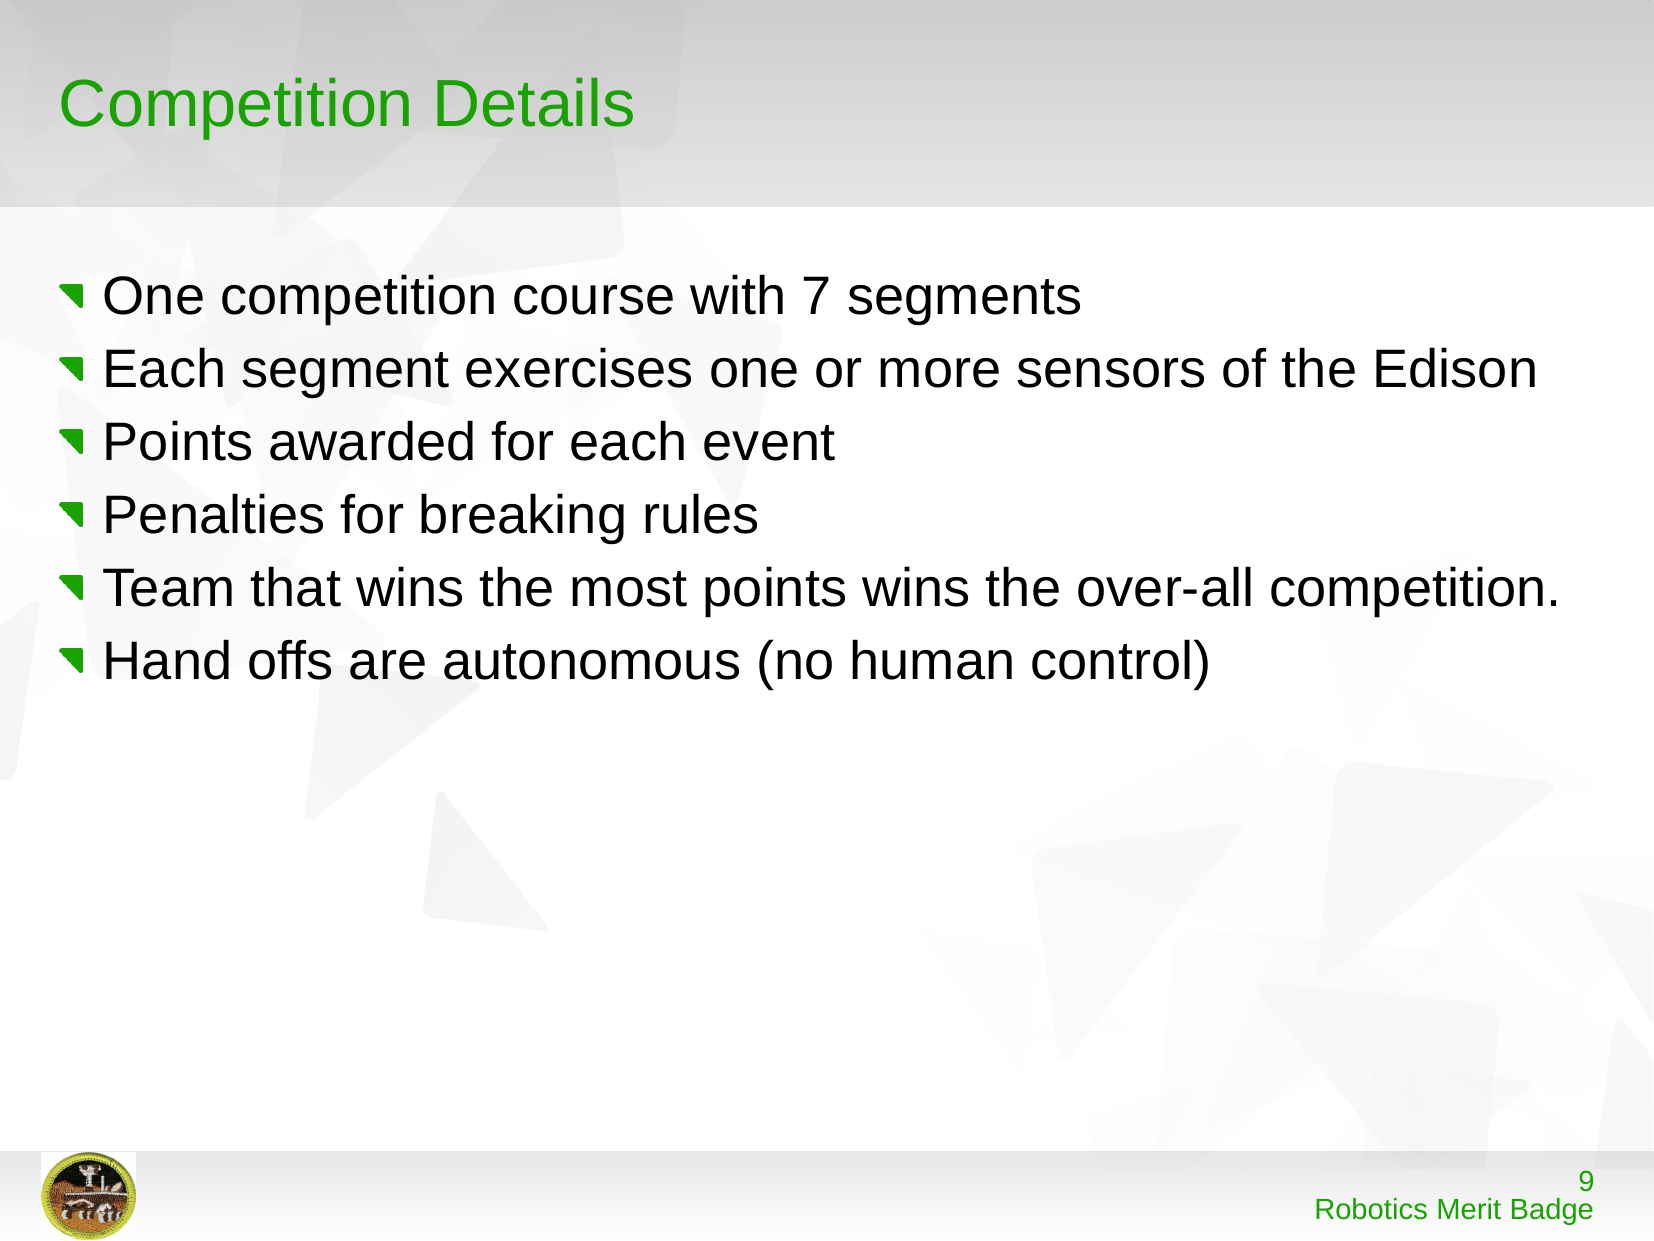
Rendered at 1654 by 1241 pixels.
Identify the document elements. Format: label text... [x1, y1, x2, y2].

picture [915, 548, 1654, 1169]
picture [41, 1152, 136, 1240]
title Competition Details [59, 29, 1595, 178]
picture [0, 0, 783, 931]
list One competition course with 7 segments Each segment exercises one or more sensors of the Edison Points awarded for each event Penalties for breaking rules Team that wins the most points wins the over-all competition. Hand offs are autonomous (no human control) [59, 265, 1595, 1104]
